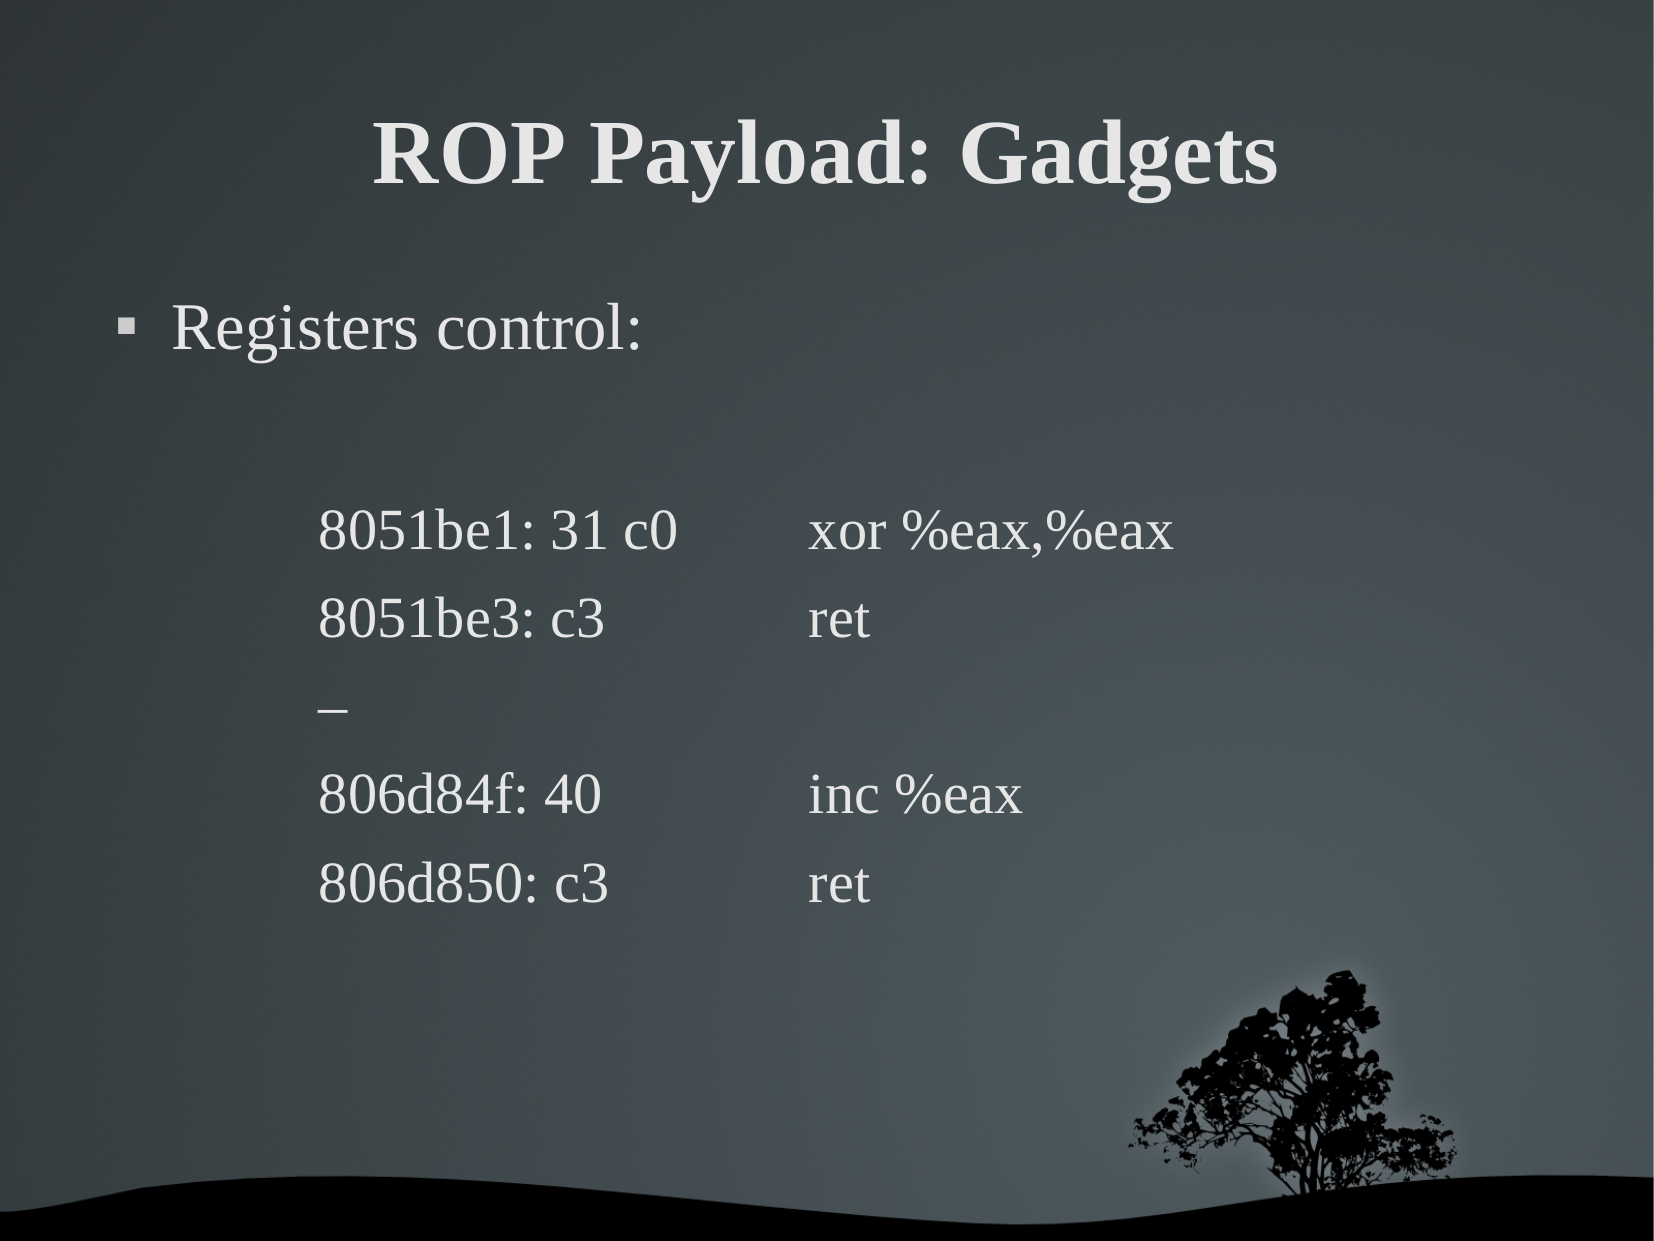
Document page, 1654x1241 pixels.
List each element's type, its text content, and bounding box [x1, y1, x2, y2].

list Registers control: 8051be1: 31 c0 xor %eax,%eax 8051be3: c3 ret – 806d84f: 40 inc %eax 806d850: c3 ret [82, 290, 1571, 1109]
picture [0, 0, 1654, 1241]
title ROP Payload: Gadgets [82, 49, 1571, 257]
